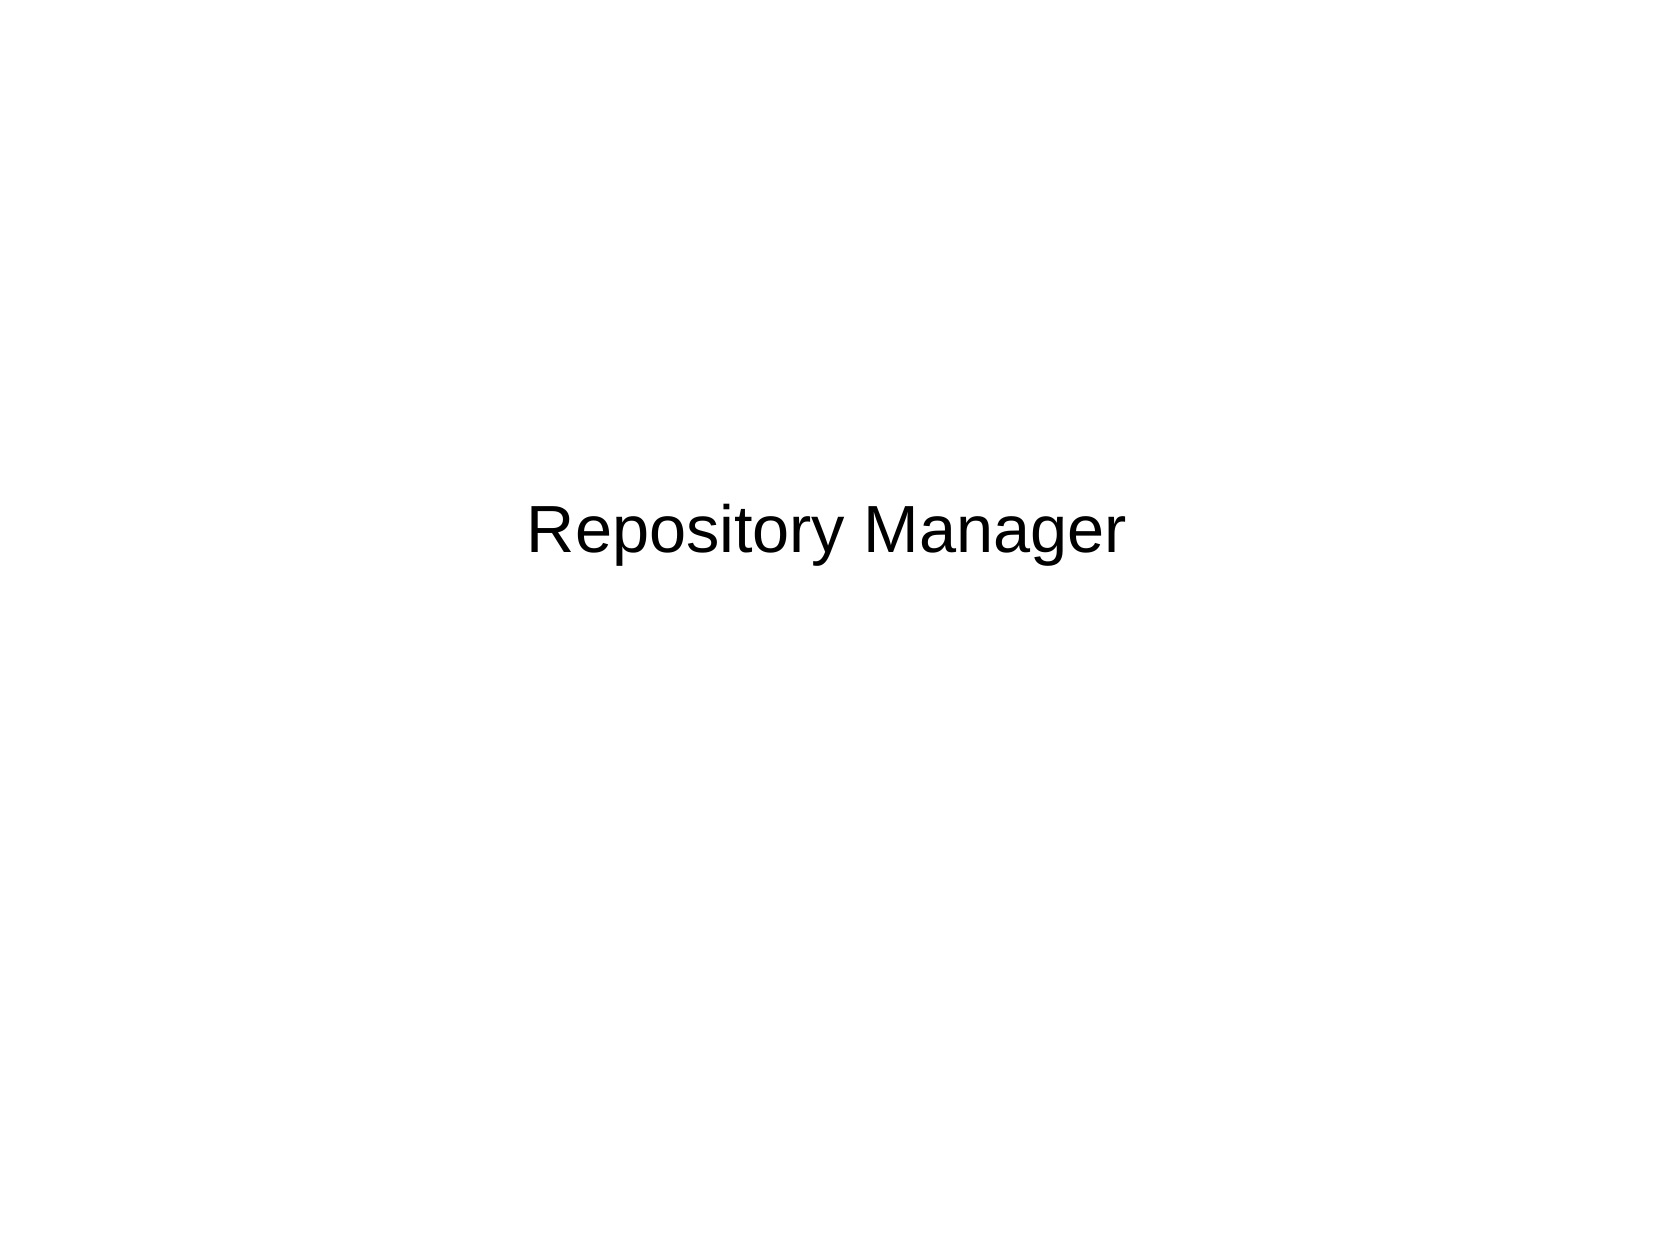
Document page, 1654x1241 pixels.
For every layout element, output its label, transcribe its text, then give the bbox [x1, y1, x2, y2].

subtitle Repository Manager [82, 49, 1571, 1010]
